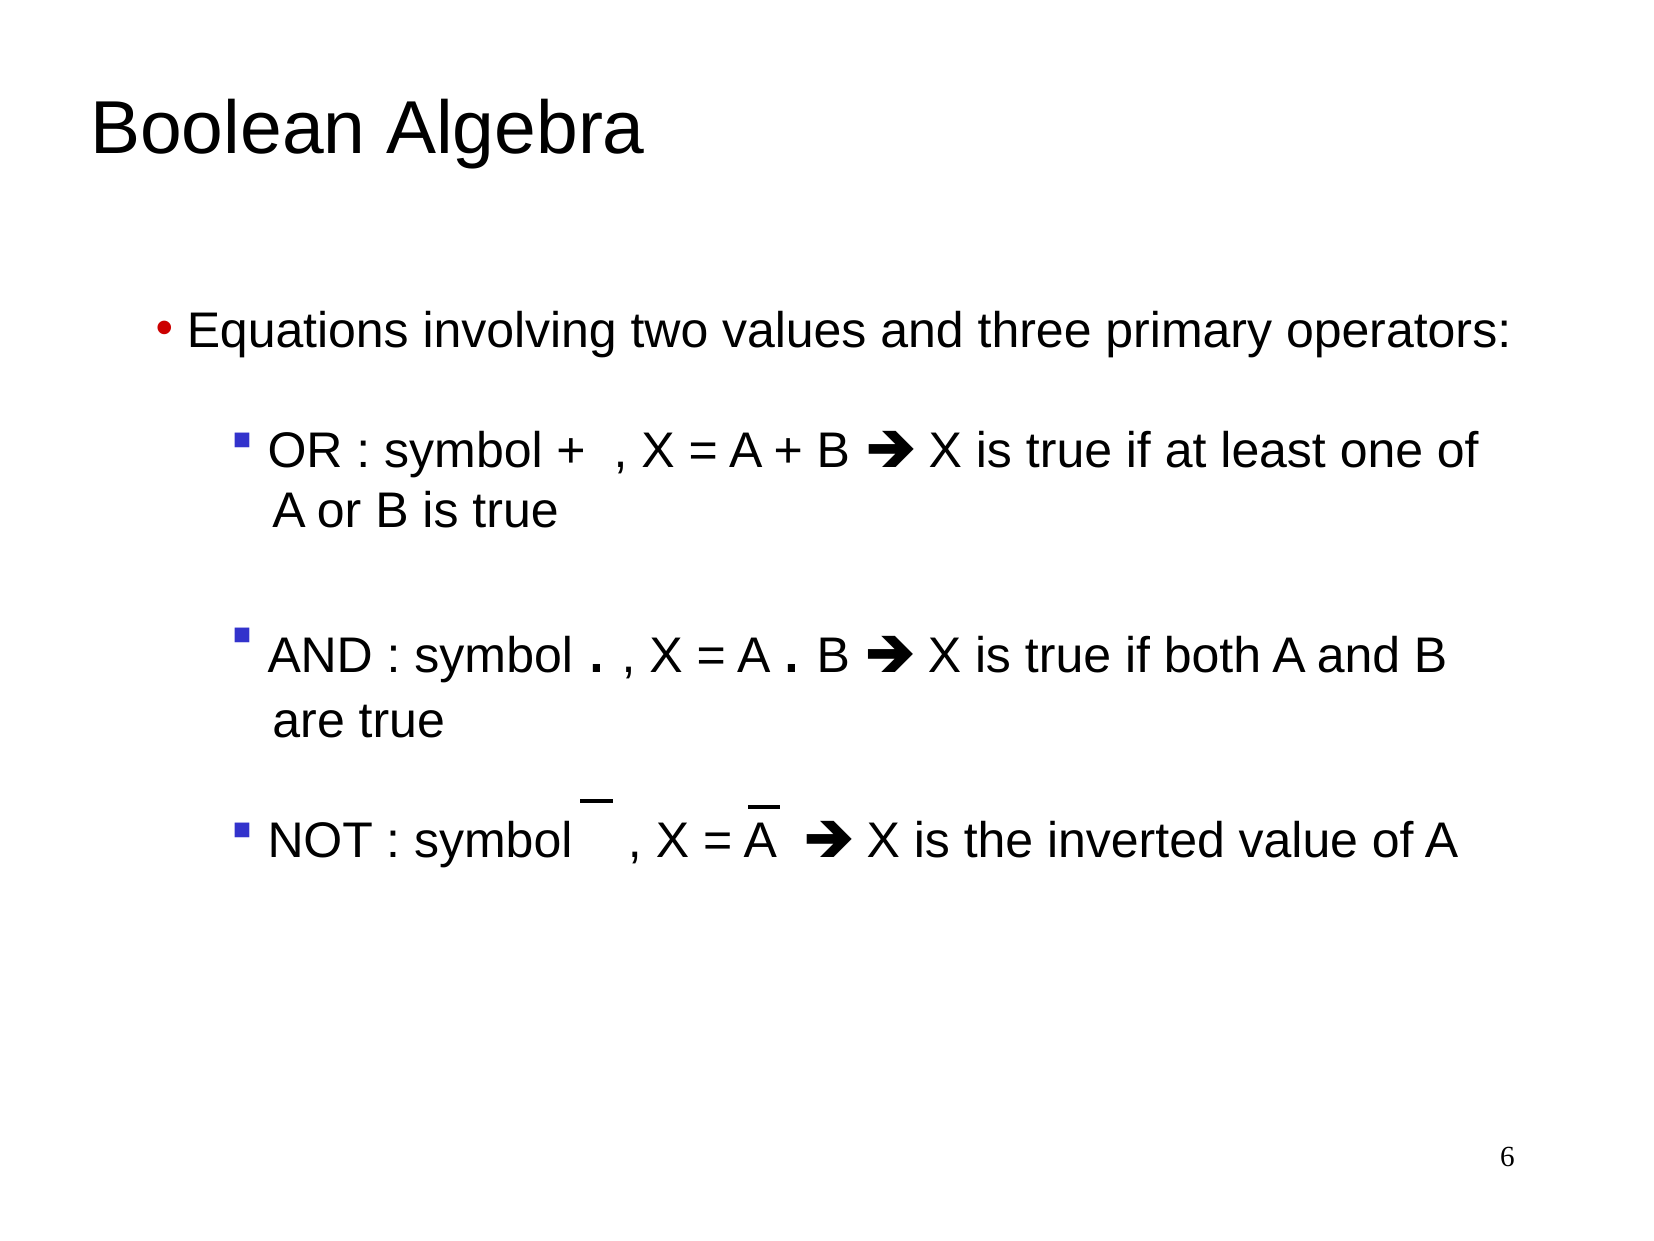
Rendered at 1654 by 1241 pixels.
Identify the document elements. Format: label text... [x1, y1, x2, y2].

text_box Boolean Algebra [75, 71, 661, 177]
text_box Equations involving two values and three primary operators: OR : symbol + , X = A + B  X is true if at least one of A or B is true AND : symbol . , X = A . B  X is true if both A and B are true NOT : symbol , X = A  X is the inverted value of A [140, 289, 1528, 875]
text_box <number> [1185, 1129, 1530, 1213]
